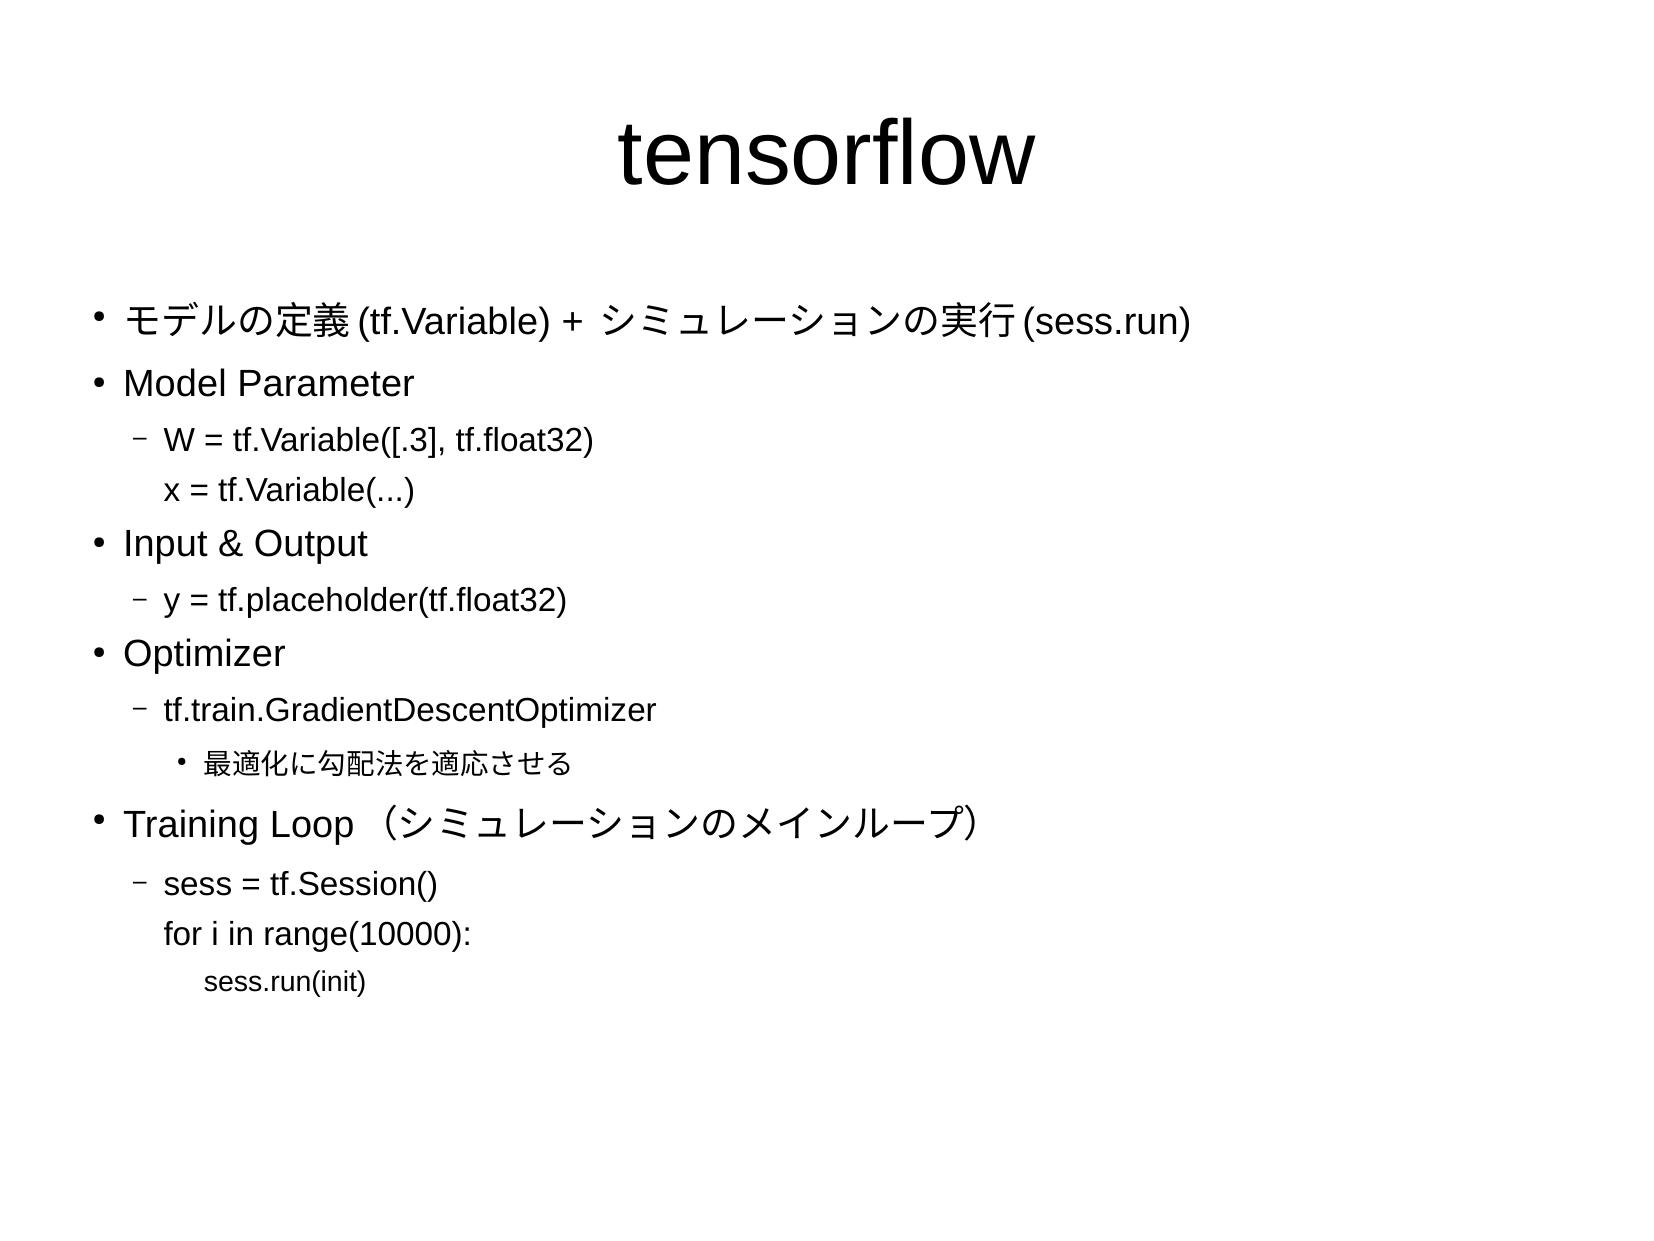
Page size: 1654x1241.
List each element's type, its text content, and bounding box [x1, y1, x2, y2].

title tensorflow [82, 49, 1571, 257]
list モデルの定義(tf.Variable) + シミュレーションの実行(sess.run) Model Parameter W = tf.Variable([.3], tf.float32) x = tf.Variable(...) Input & Output y = tf.placeholder(tf.float32) Optimizer tf.train.GradientDescentOptimizer 最適化に勾配法を適応させる Training Loop（シミュレーションのメインループ） sess = tf.Session() for i in range(10000): sess.run(init) [82, 290, 1571, 1010]
